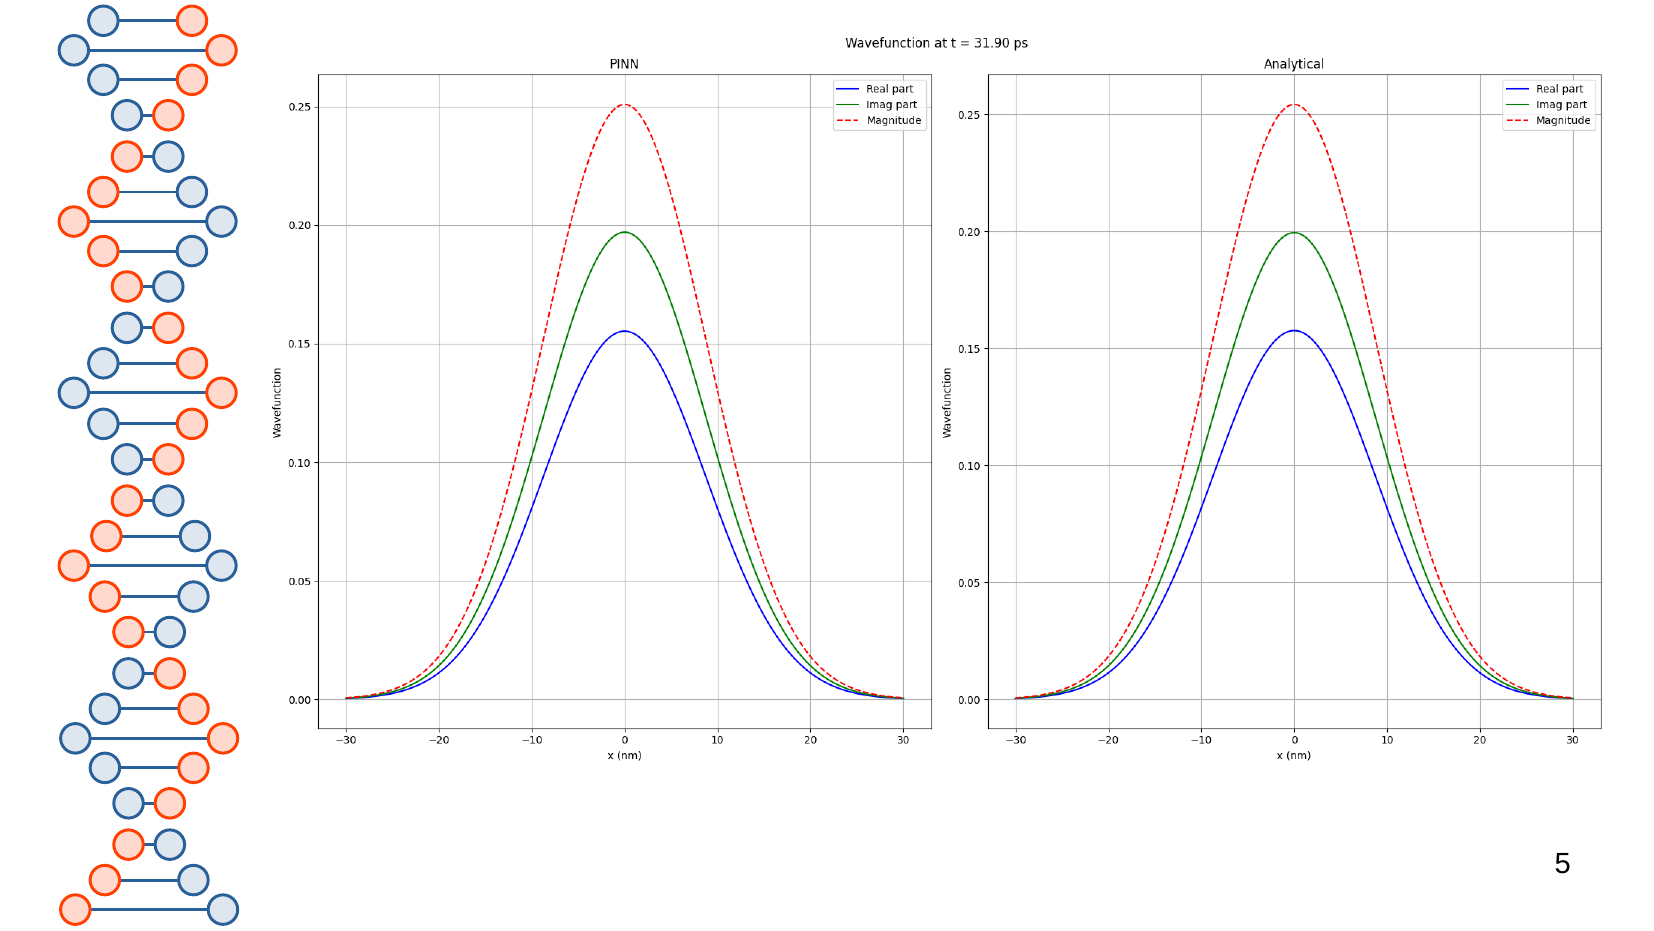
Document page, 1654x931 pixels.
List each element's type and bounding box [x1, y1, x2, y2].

picture [265, 29, 1608, 768]
